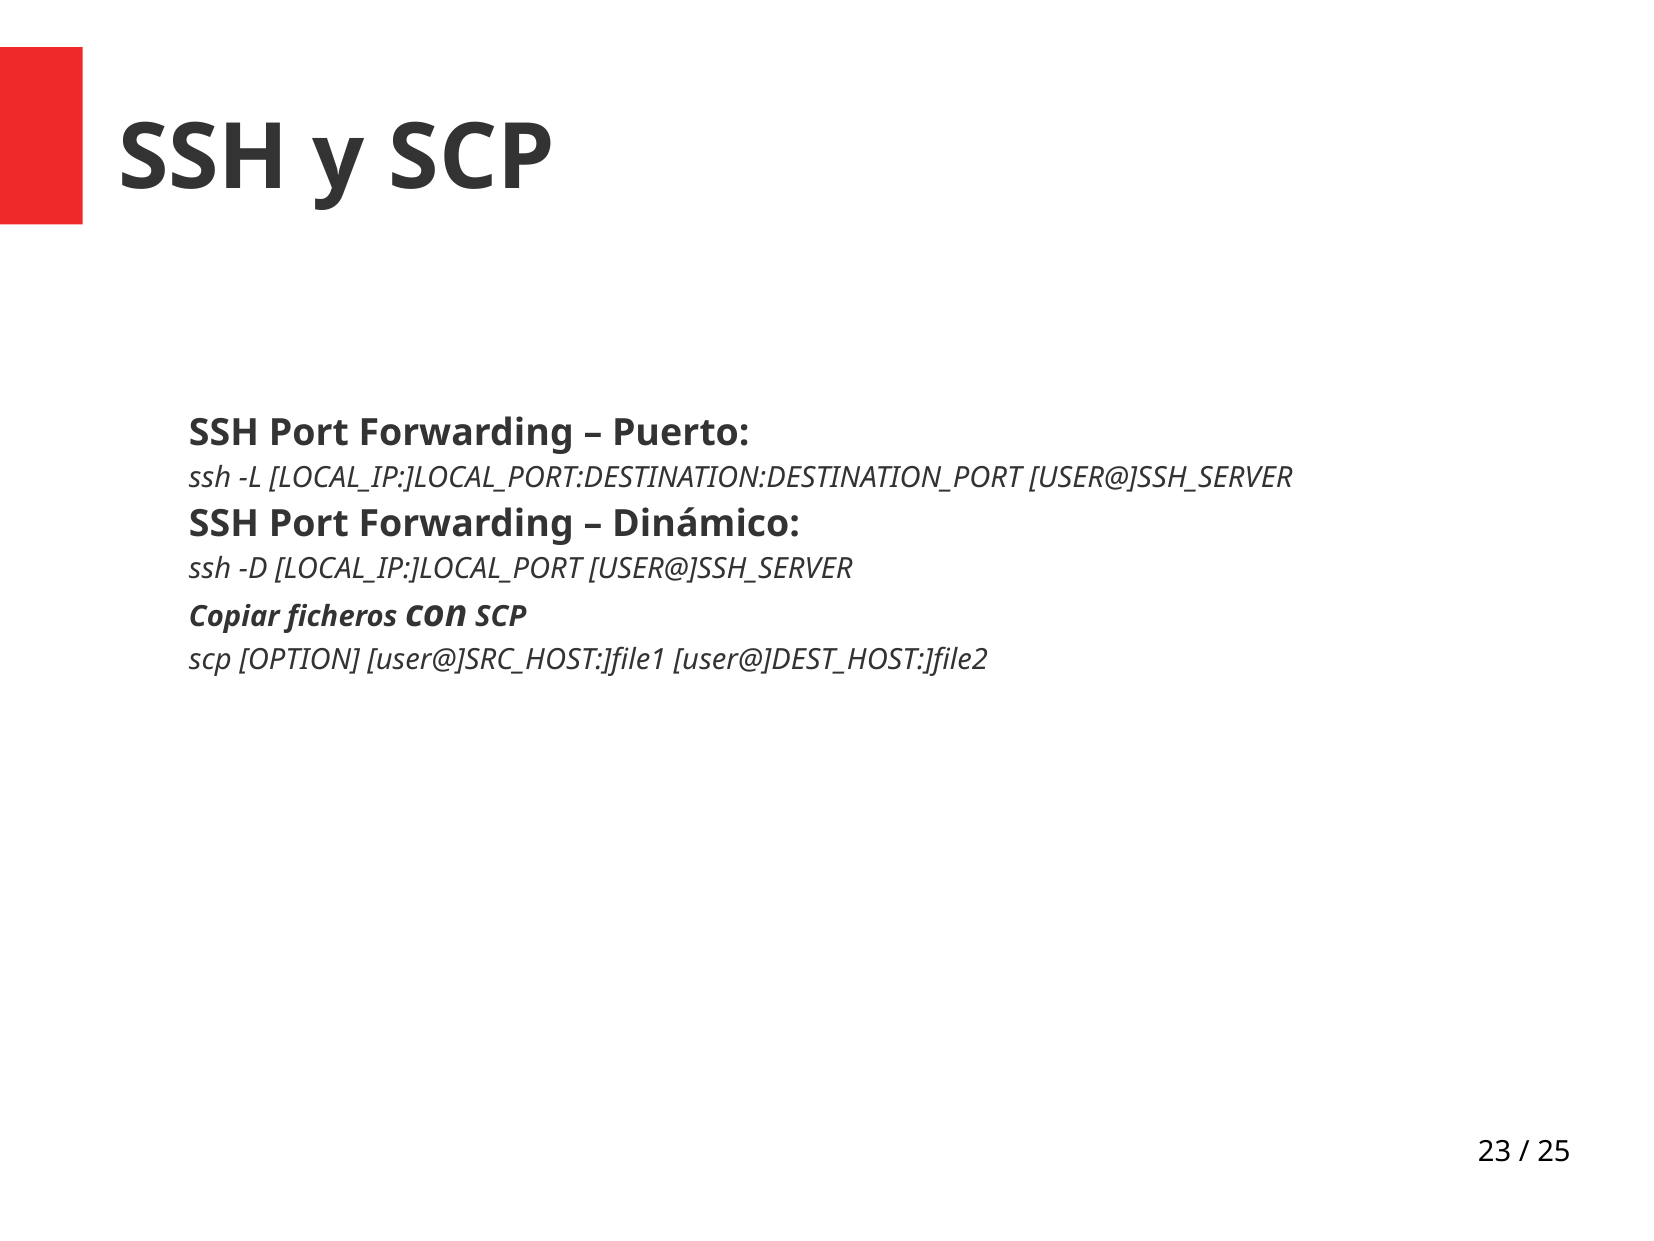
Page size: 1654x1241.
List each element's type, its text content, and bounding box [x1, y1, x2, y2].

title SSH y SCP [118, 49, 1571, 257]
list SSH Port Forwarding – Puerto: ssh -L [LOCAL_IP:]LOCAL_PORT:DESTINATION:DESTINATION_PORT [USER@]SSH_SERVER SSH Port Forwarding – Dinámico: ssh -D [LOCAL_IP:]LOCAL_PORT [USER@]SSH_SERVER Copiar ficheros con SCP scp [OPTION] [user@]SRC_HOST:]file1 [user@]DEST_HOST:]file2 [118, 354, 1536, 1074]
